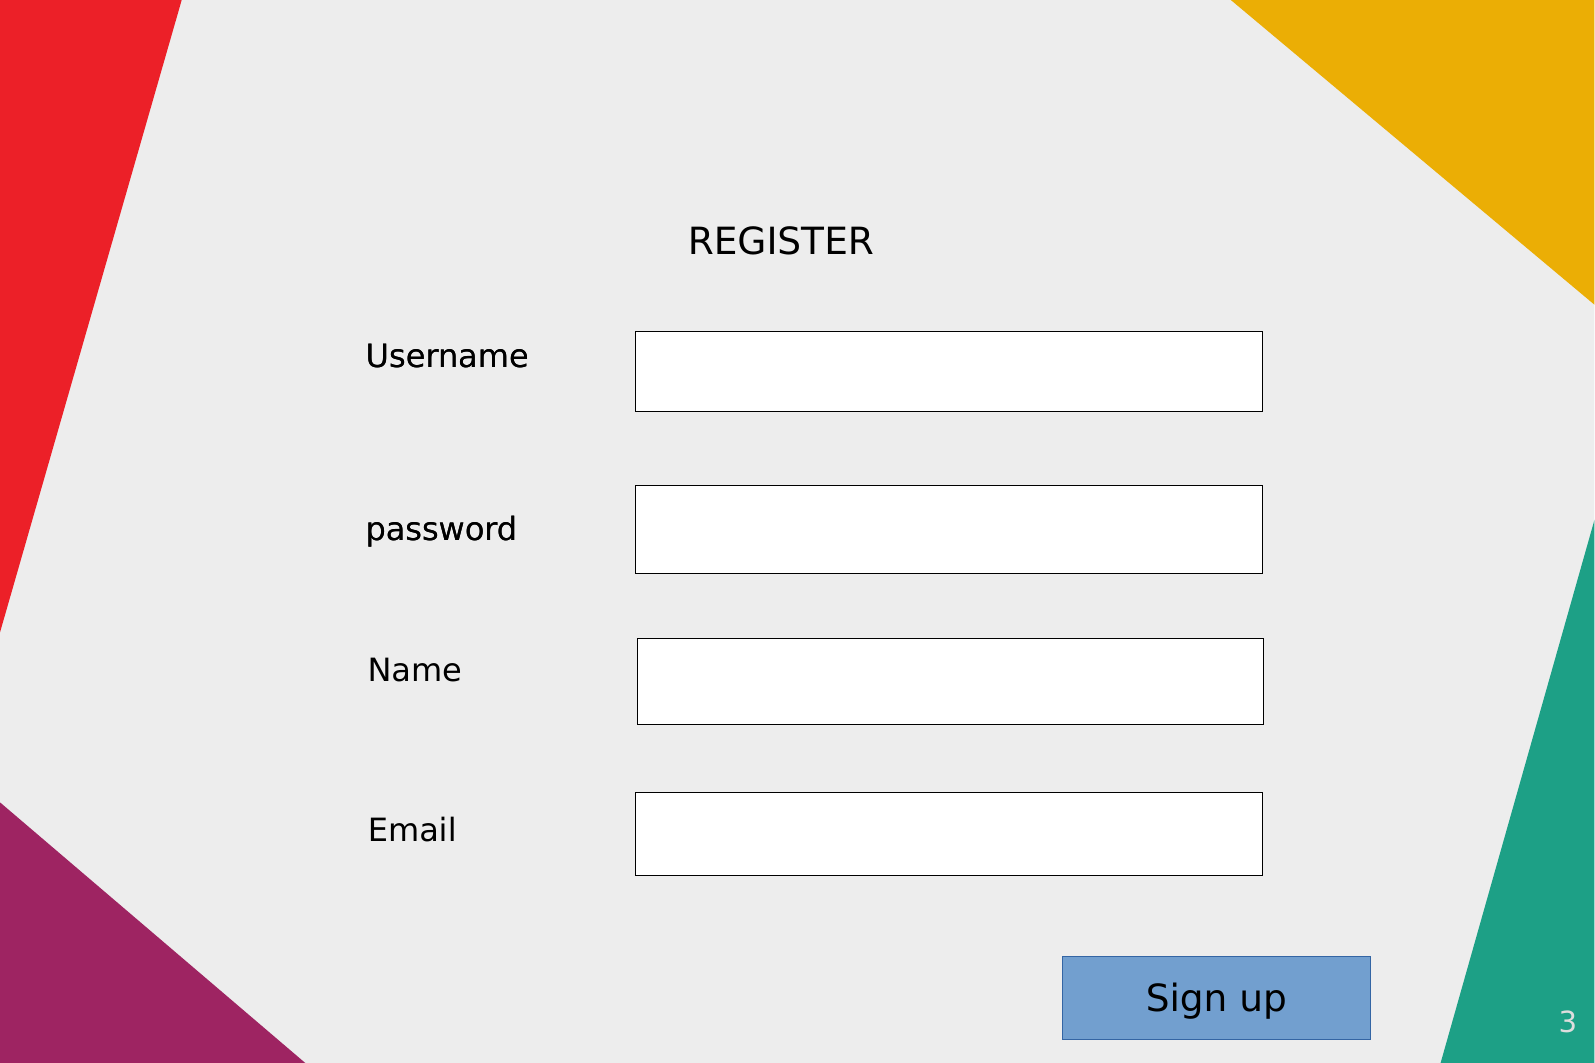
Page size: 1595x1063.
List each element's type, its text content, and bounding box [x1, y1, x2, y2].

text_box REGISTER [673, 212, 890, 271]
text_box password [350, 502, 552, 556]
text_box Email [353, 804, 554, 857]
text_box Name [352, 644, 566, 697]
text_box Username [350, 330, 564, 384]
text_box [635, 792, 1263, 876]
text_box Sign up [1062, 956, 1371, 1040]
text_box [635, 485, 1263, 574]
text_box [635, 331, 1263, 412]
text_box [637, 638, 1264, 725]
